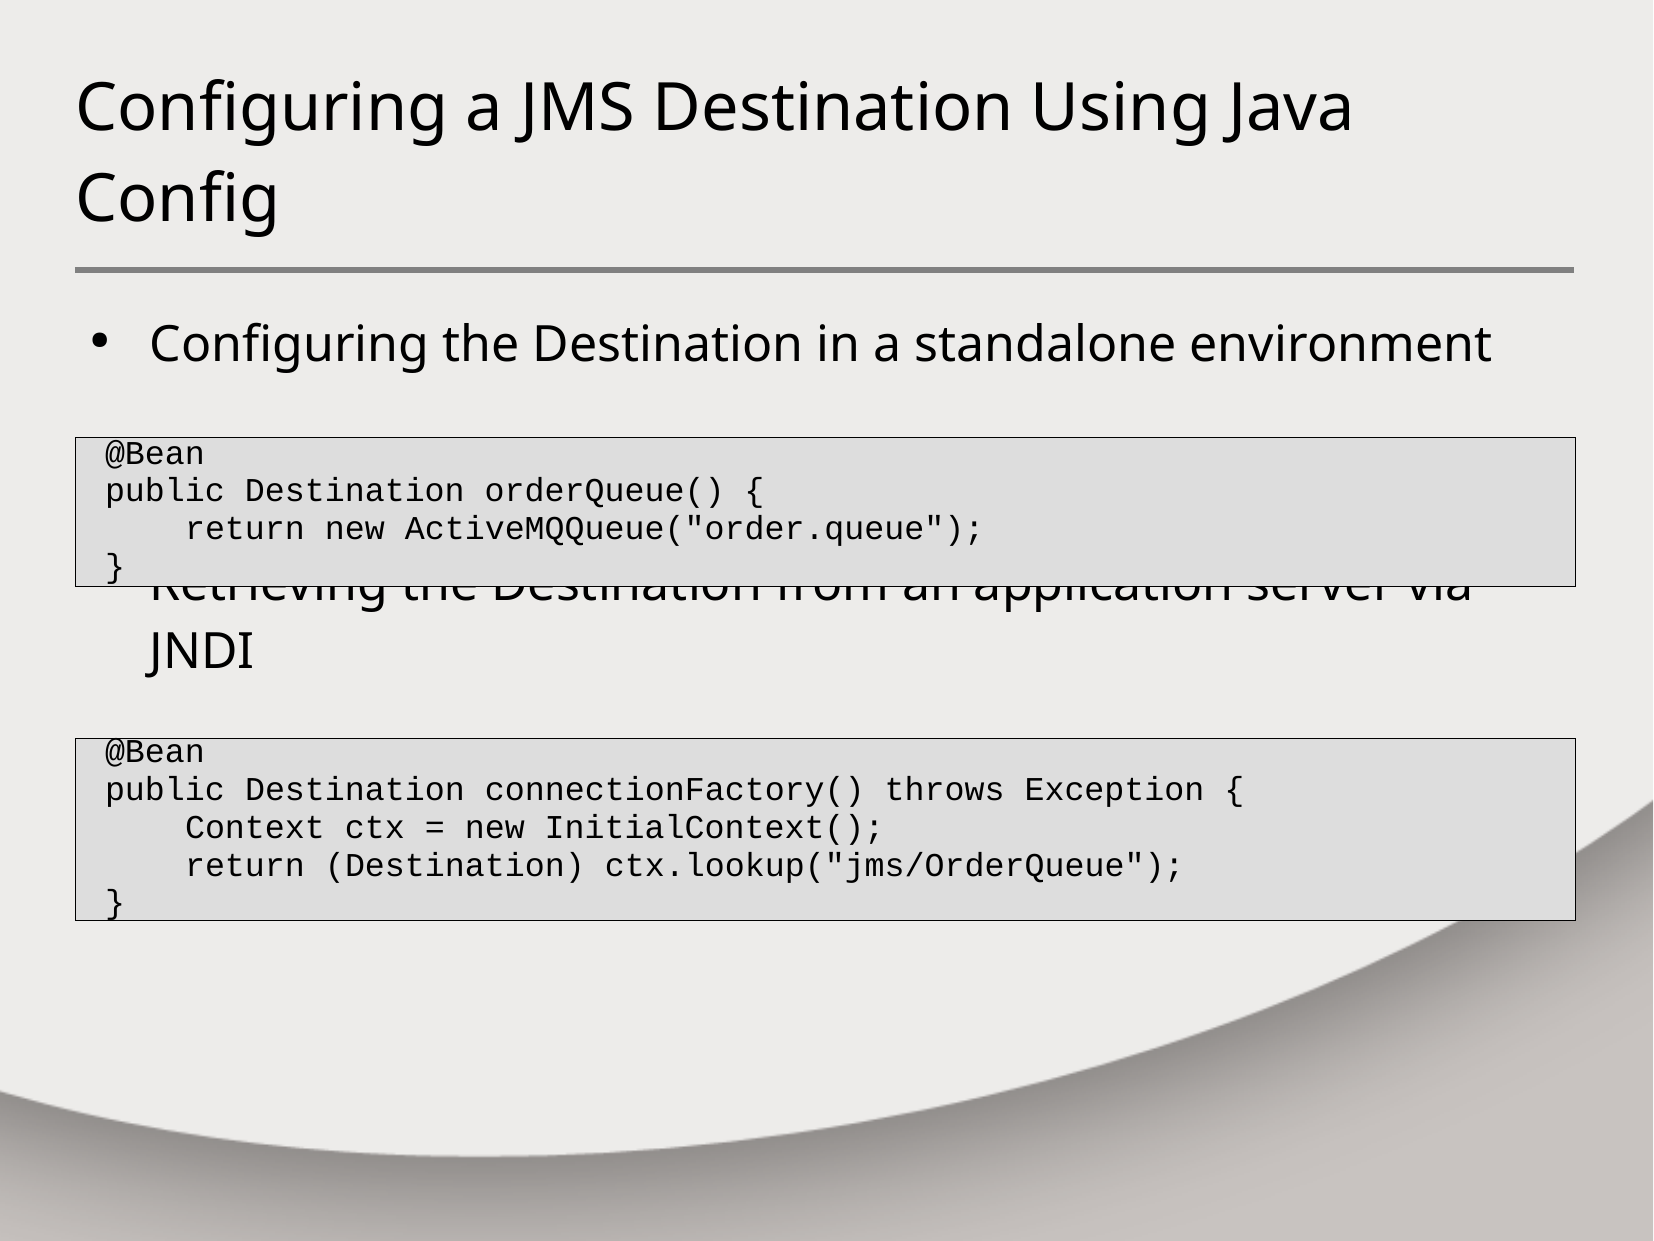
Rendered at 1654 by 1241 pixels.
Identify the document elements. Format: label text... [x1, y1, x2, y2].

text_box @Bean public Destination orderQueue() { return new ActiveMQQueue("order.queue"); } [75, 437, 1576, 587]
picture [0, 0, 1654, 1241]
text_box Configuring the Destination in a standalone environment Retrieving the Destination from an application server via JNDI [75, 587, 1575, 738]
text_box Configuring the Destination in a standalone environment Retrieving the Destination from an application server via JNDI [75, 921, 1575, 1163]
text_box Configuring the Destination in a standalone environment Retrieving the Destination from an application server via JNDI [75, 300, 1575, 437]
title Configuring a JMS Destination Using Java Config [75, 75, 1576, 226]
text_box @Bean public Destination connectionFactory() throws Exception { Context ctx = new InitialContext(); return (Destination) ctx.lookup("jms/OrderQueue"); } [75, 738, 1576, 921]
